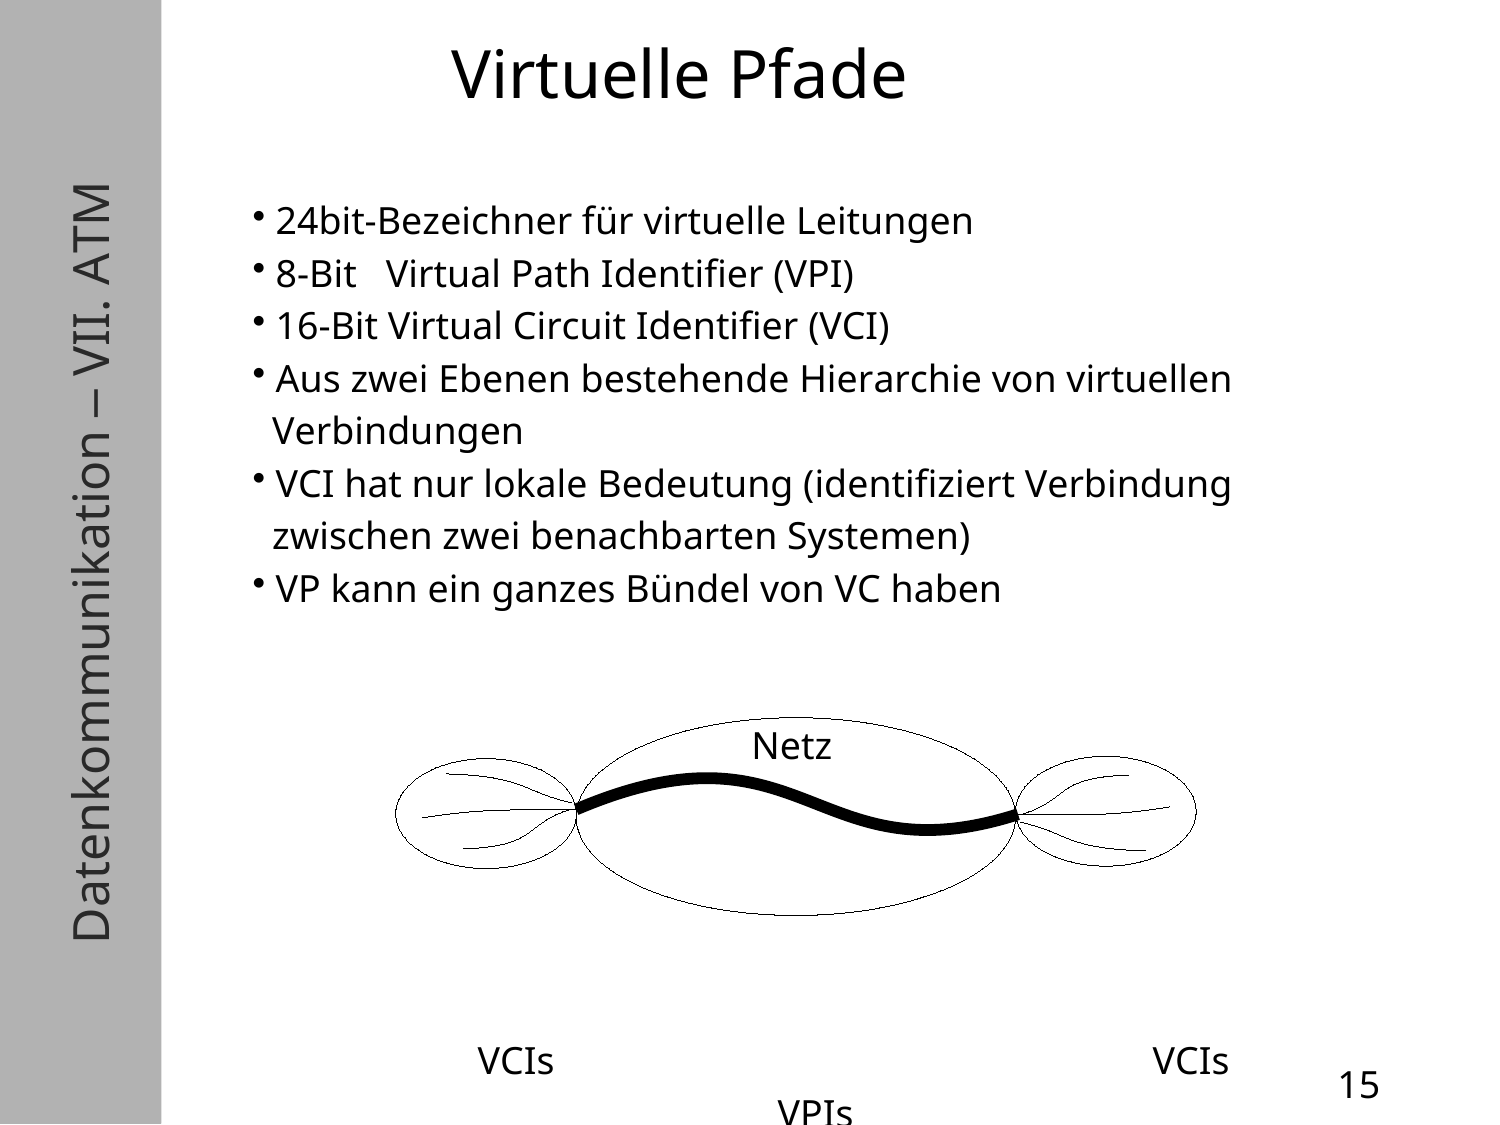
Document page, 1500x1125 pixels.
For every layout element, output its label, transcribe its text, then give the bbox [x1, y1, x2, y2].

text_box <number> [1337, 1054, 1500, 1109]
text_box [212, 162, 1461, 311]
text_box Datenkommunikation – VII. ATM [48, 1, 130, 1125]
text_box [0, 0, 161, 1124]
text_box 24bit-Bezeichner für virtuelle Leitungen 8-Bit Virtual Path Identifier (VPI) 16-Bit Virtual Circuit Identifier (VCI) Aus zwei Ebenen bestehende Hierarchie von virtuellen Verbindungen VCI hat nur lokale Bedeutung (identifiziert Verbindung zwischen zwei benachbarten Systemen) VP kann ein ganzes Bündel von VC haben Netz VCIs VCIs VPIs [237, 187, 1449, 1009]
text_box Virtuelle Pfade [448, 25, 912, 120]
